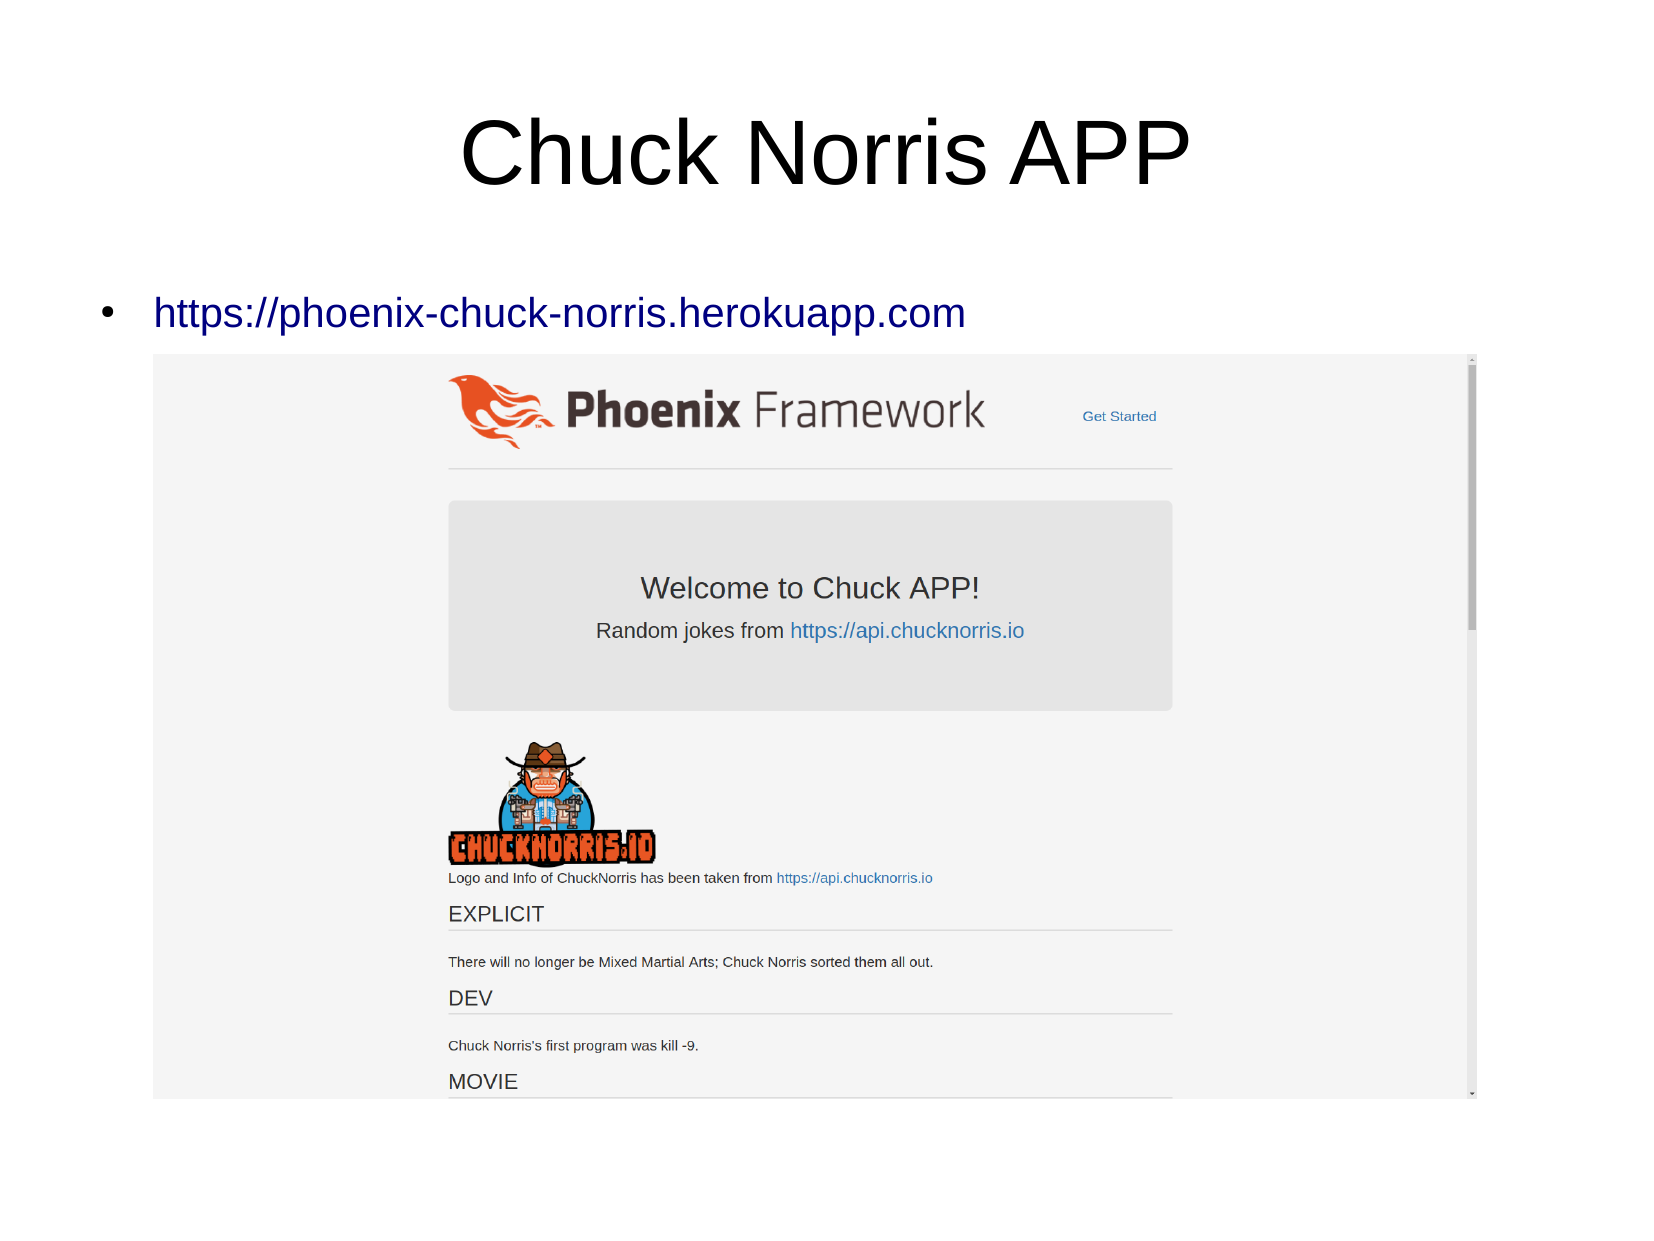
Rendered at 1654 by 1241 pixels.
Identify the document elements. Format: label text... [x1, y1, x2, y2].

title Chuck Norris APP [82, 49, 1571, 257]
list https://phoenix-chuck-norris.herokuapp.com [82, 290, 1571, 1010]
picture [153, 354, 1477, 1099]
